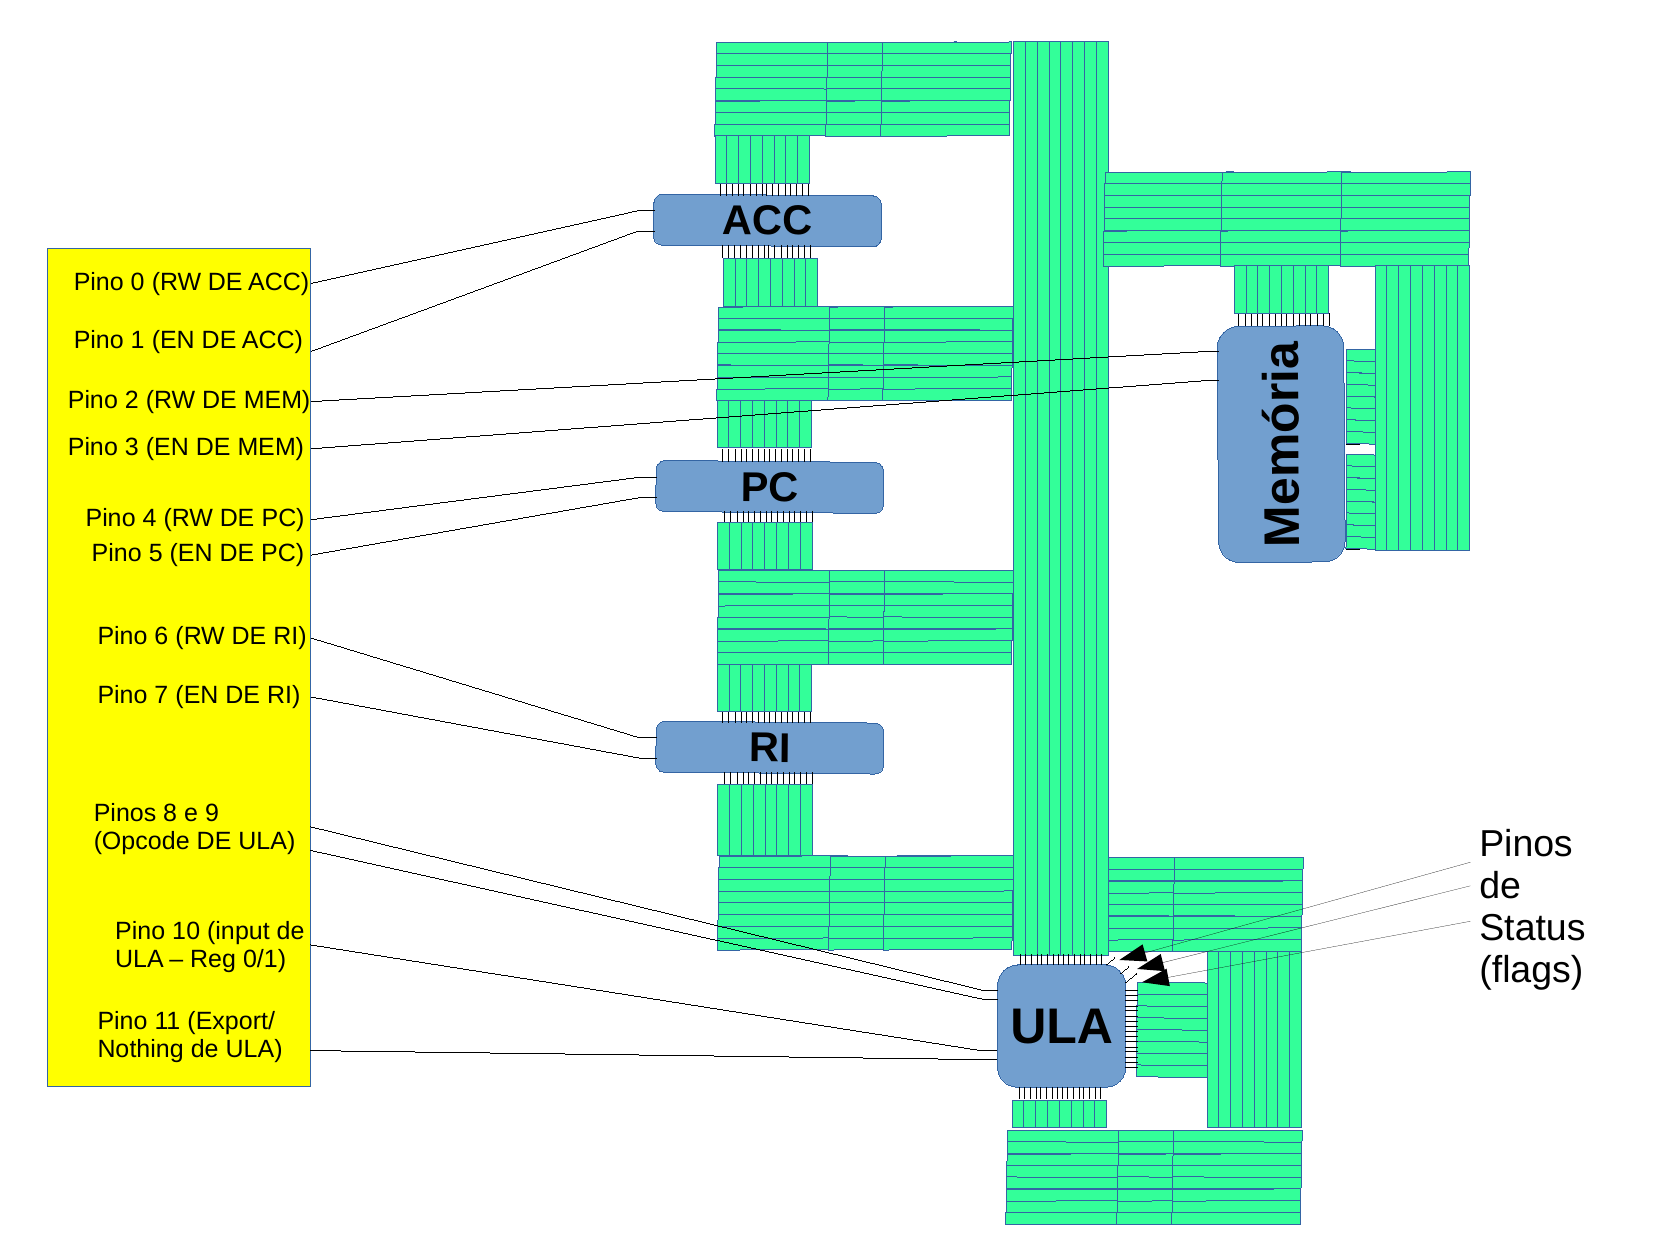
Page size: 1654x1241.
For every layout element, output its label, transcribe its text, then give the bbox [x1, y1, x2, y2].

text_box RI [655, 721, 884, 775]
text_box PC [655, 460, 884, 514]
text_box [714, 41, 1012, 184]
text_box Pinos de Status (flags) [1464, 814, 1630, 998]
text_box [1153, 910, 1303, 952]
text_box [1012, 1100, 1107, 1128]
text_box [1207, 929, 1302, 969]
text_box Pinos 8 e 9 (Opcode DE ULA) [79, 791, 311, 863]
text_box Pino 7 (EN DE RI) [82, 673, 316, 717]
text_box Pino 5 (EN DE PC) [76, 531, 320, 575]
text_box [1136, 953, 1302, 1128]
text_box [1005, 1130, 1303, 1225]
text_box Pino 6 (RW DE RI) [82, 614, 324, 658]
text_box Memória [1217, 325, 1346, 563]
text_box Pino 3 (EN DE MEM) [53, 425, 320, 469]
text_box ULA [997, 964, 1126, 1088]
text_box Pino 4 (RW DE PC) [70, 496, 322, 539]
text_box ACC [653, 194, 882, 247]
text_box Pino 1 (EN DE ACC) [59, 318, 319, 362]
text_box [47, 248, 311, 1087]
text_box Pino 11 (Export/ Nothing de ULA) [82, 999, 315, 1070]
text_box [716, 41, 1471, 956]
text_box Pino 10 (input de ULA – Reg 0/1) [100, 909, 333, 981]
text_box Pino 0 (RW DE ACC) [59, 259, 326, 303]
text_box Pino 2 (RW DE MEM) [53, 378, 327, 421]
